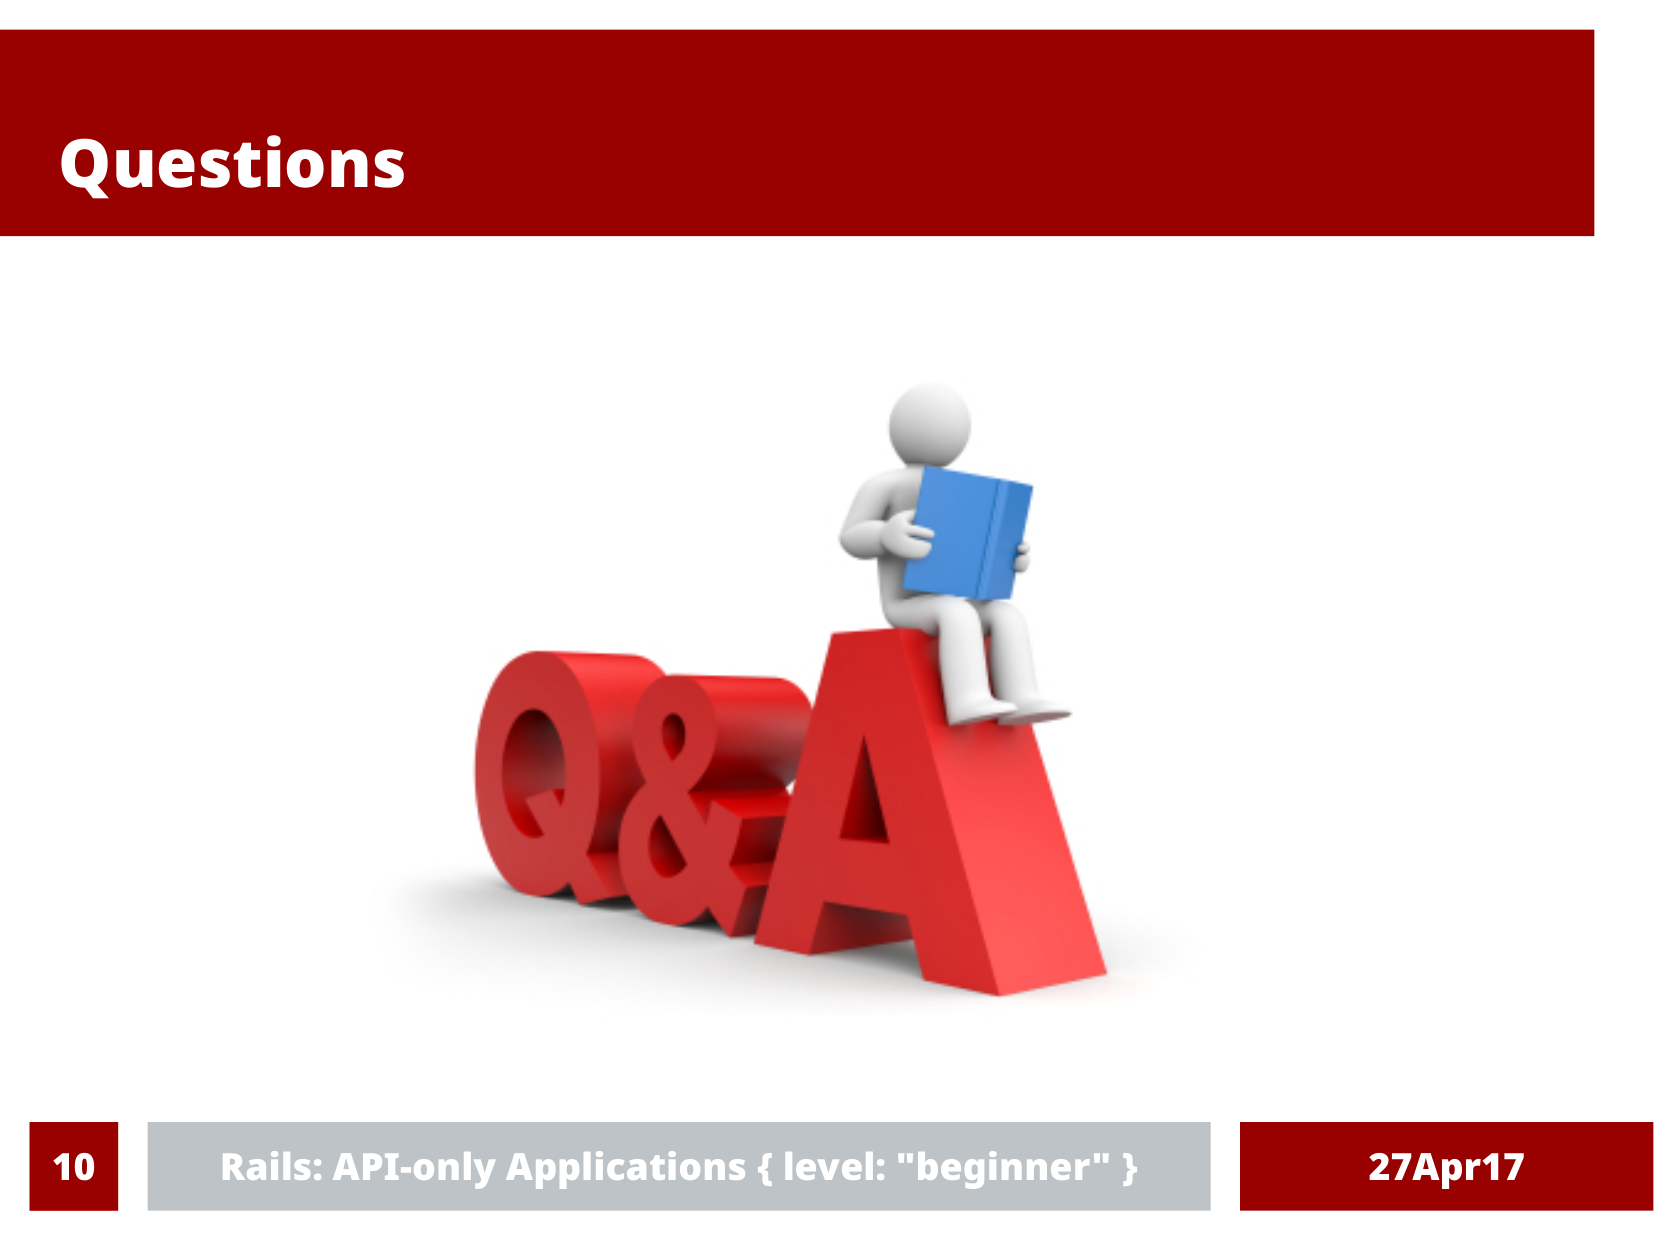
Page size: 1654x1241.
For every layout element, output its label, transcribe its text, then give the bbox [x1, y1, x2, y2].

picture [333, 292, 1248, 1088]
title Questions [59, 59, 1595, 207]
